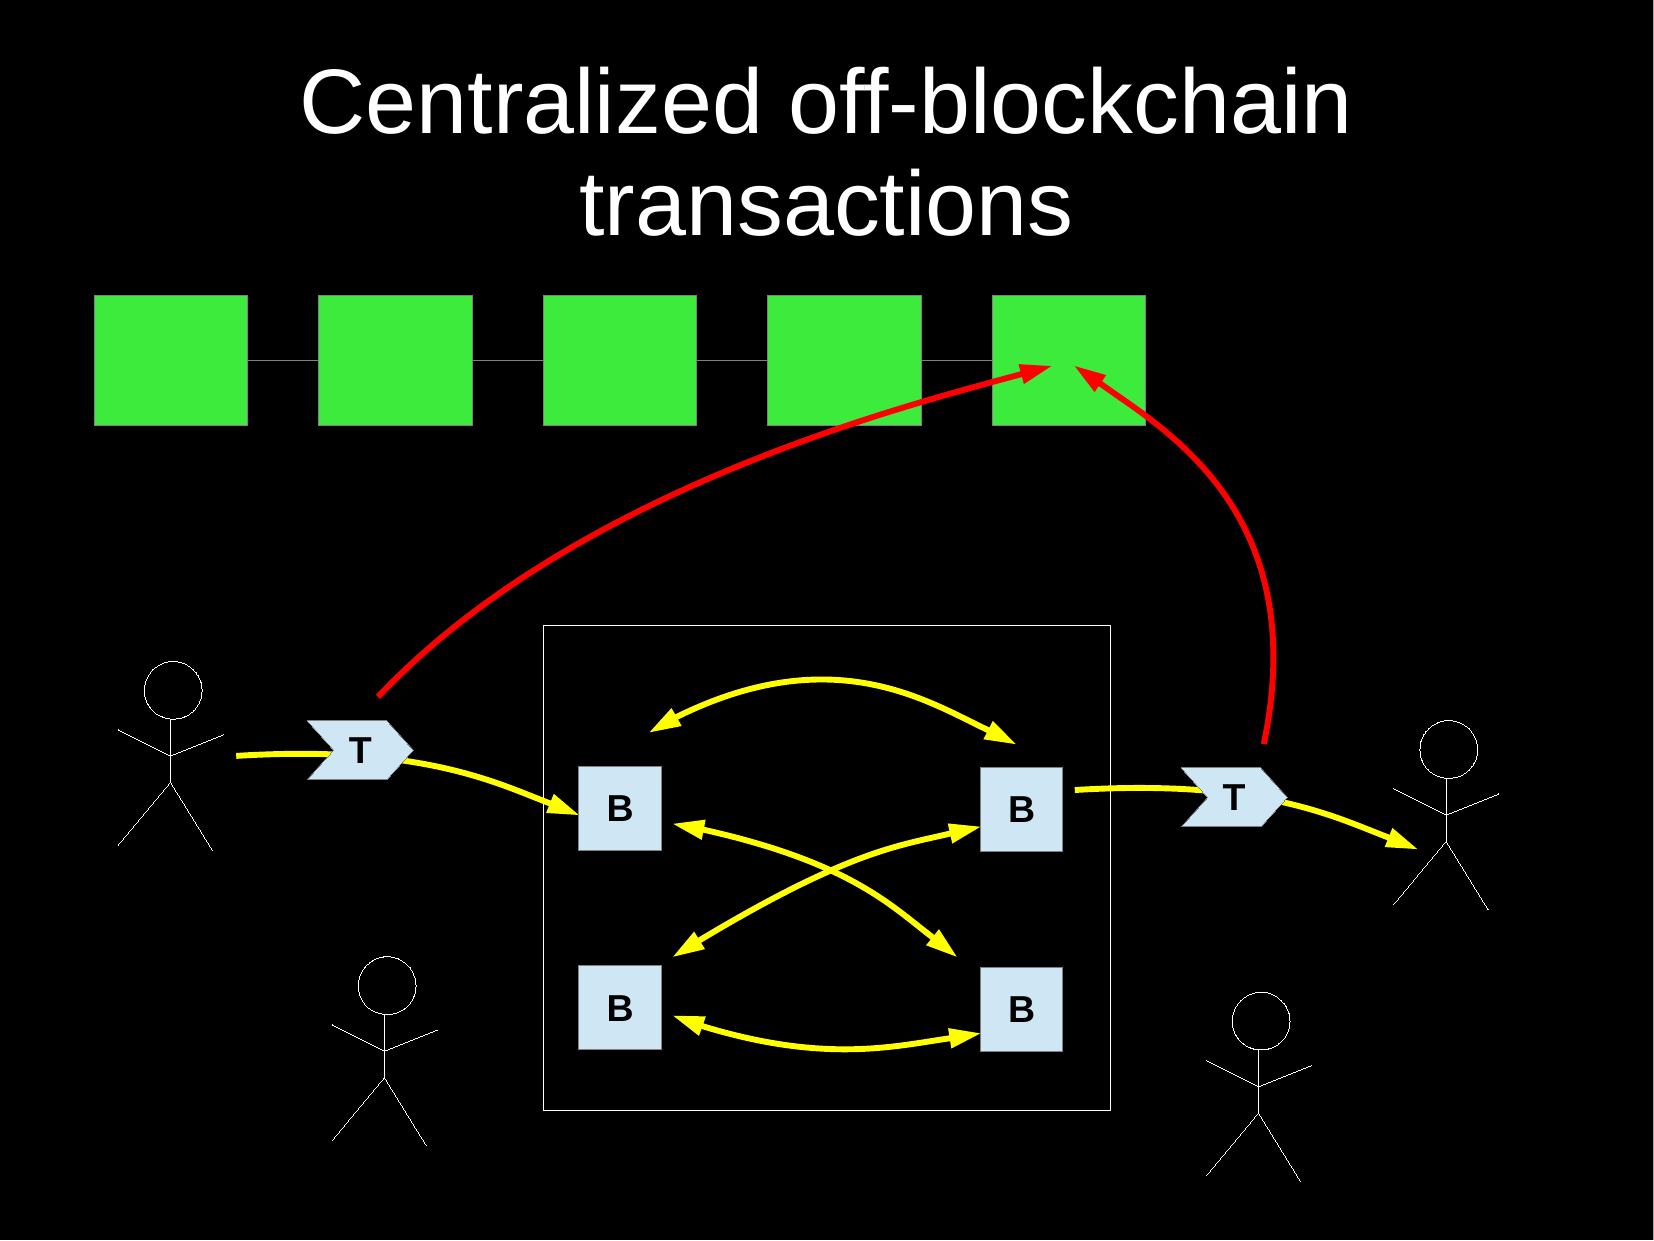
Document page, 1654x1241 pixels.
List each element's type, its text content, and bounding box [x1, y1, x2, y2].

text_box T [307, 720, 414, 780]
text_box B [980, 967, 1063, 1052]
text_box B [980, 767, 1063, 852]
text_box B [578, 965, 662, 1050]
text_box [767, 295, 922, 426]
text_box [992, 295, 1146, 426]
text_box T [1181, 767, 1288, 827]
text_box [318, 295, 473, 426]
text_box [859, 406, 922, 426]
text_box [94, 295, 248, 426]
text_box [543, 295, 697, 426]
title Centralized off-blockchain transactions [82, 49, 1571, 257]
text_box B [578, 766, 662, 851]
